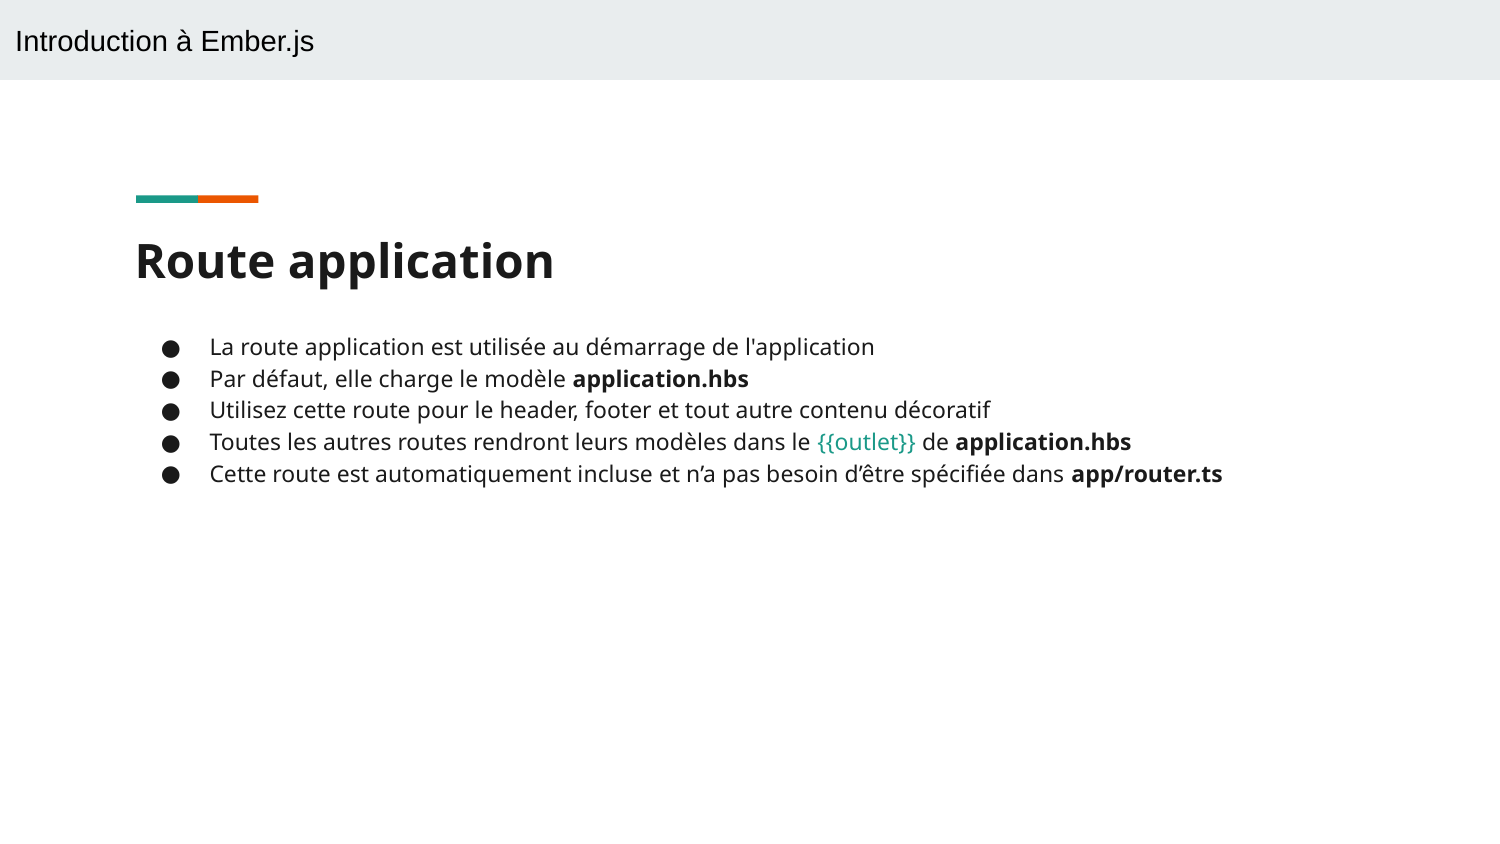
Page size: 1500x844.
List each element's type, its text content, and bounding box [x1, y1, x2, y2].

list La route application est utilisée au démarrage de l'application Par défaut, elle charge le modèle application.hbs Utilisez cette route pour le header, footer et tout autre contenu décoratif Toutes les autres routes rendront leurs modèles dans le {{outlet}} de application.hbs Cette route est automatiquement incluse et n’a pas besoin d’être spécifiée dans app/router.ts [119, 313, 1381, 685]
title Route application [119, 216, 1381, 305]
